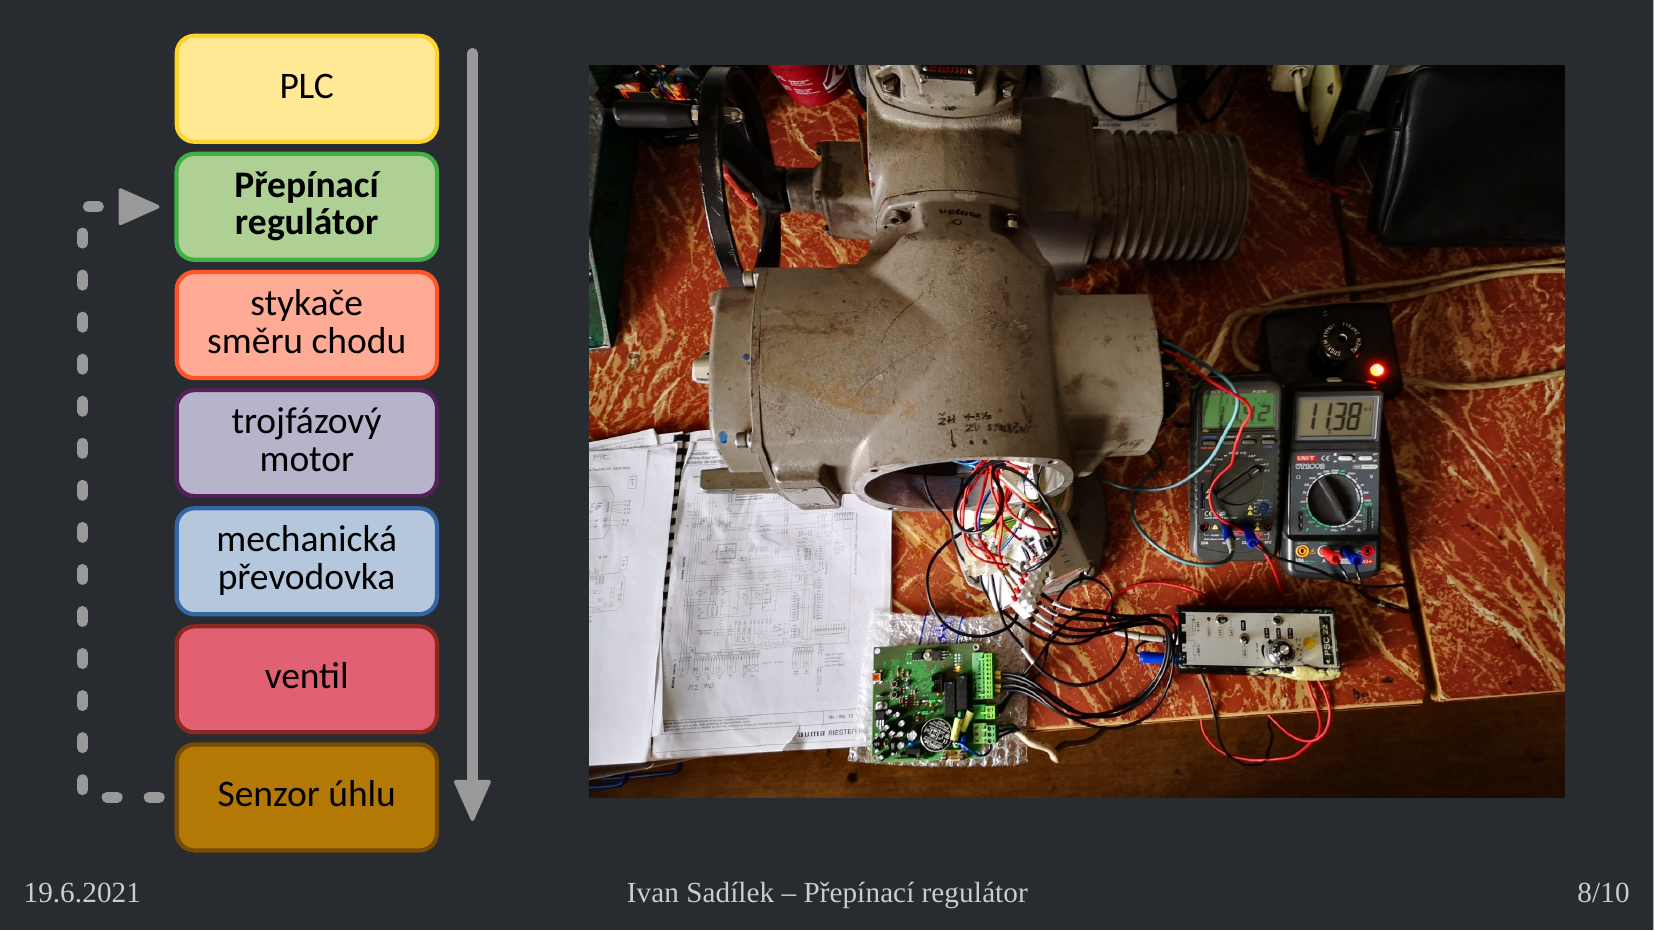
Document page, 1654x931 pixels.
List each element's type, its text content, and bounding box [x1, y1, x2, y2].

text_box PLC [176, 35, 438, 142]
picture [589, 65, 1565, 798]
text_box trojfázový motor [176, 390, 438, 497]
text_box Přepínací regulátor [176, 153, 438, 260]
text_box mechanická převodovka [176, 508, 438, 615]
text_box ventil [176, 626, 438, 733]
text_box stykače směru chodu [176, 272, 438, 379]
text_box Senzor úhlu [176, 744, 438, 851]
